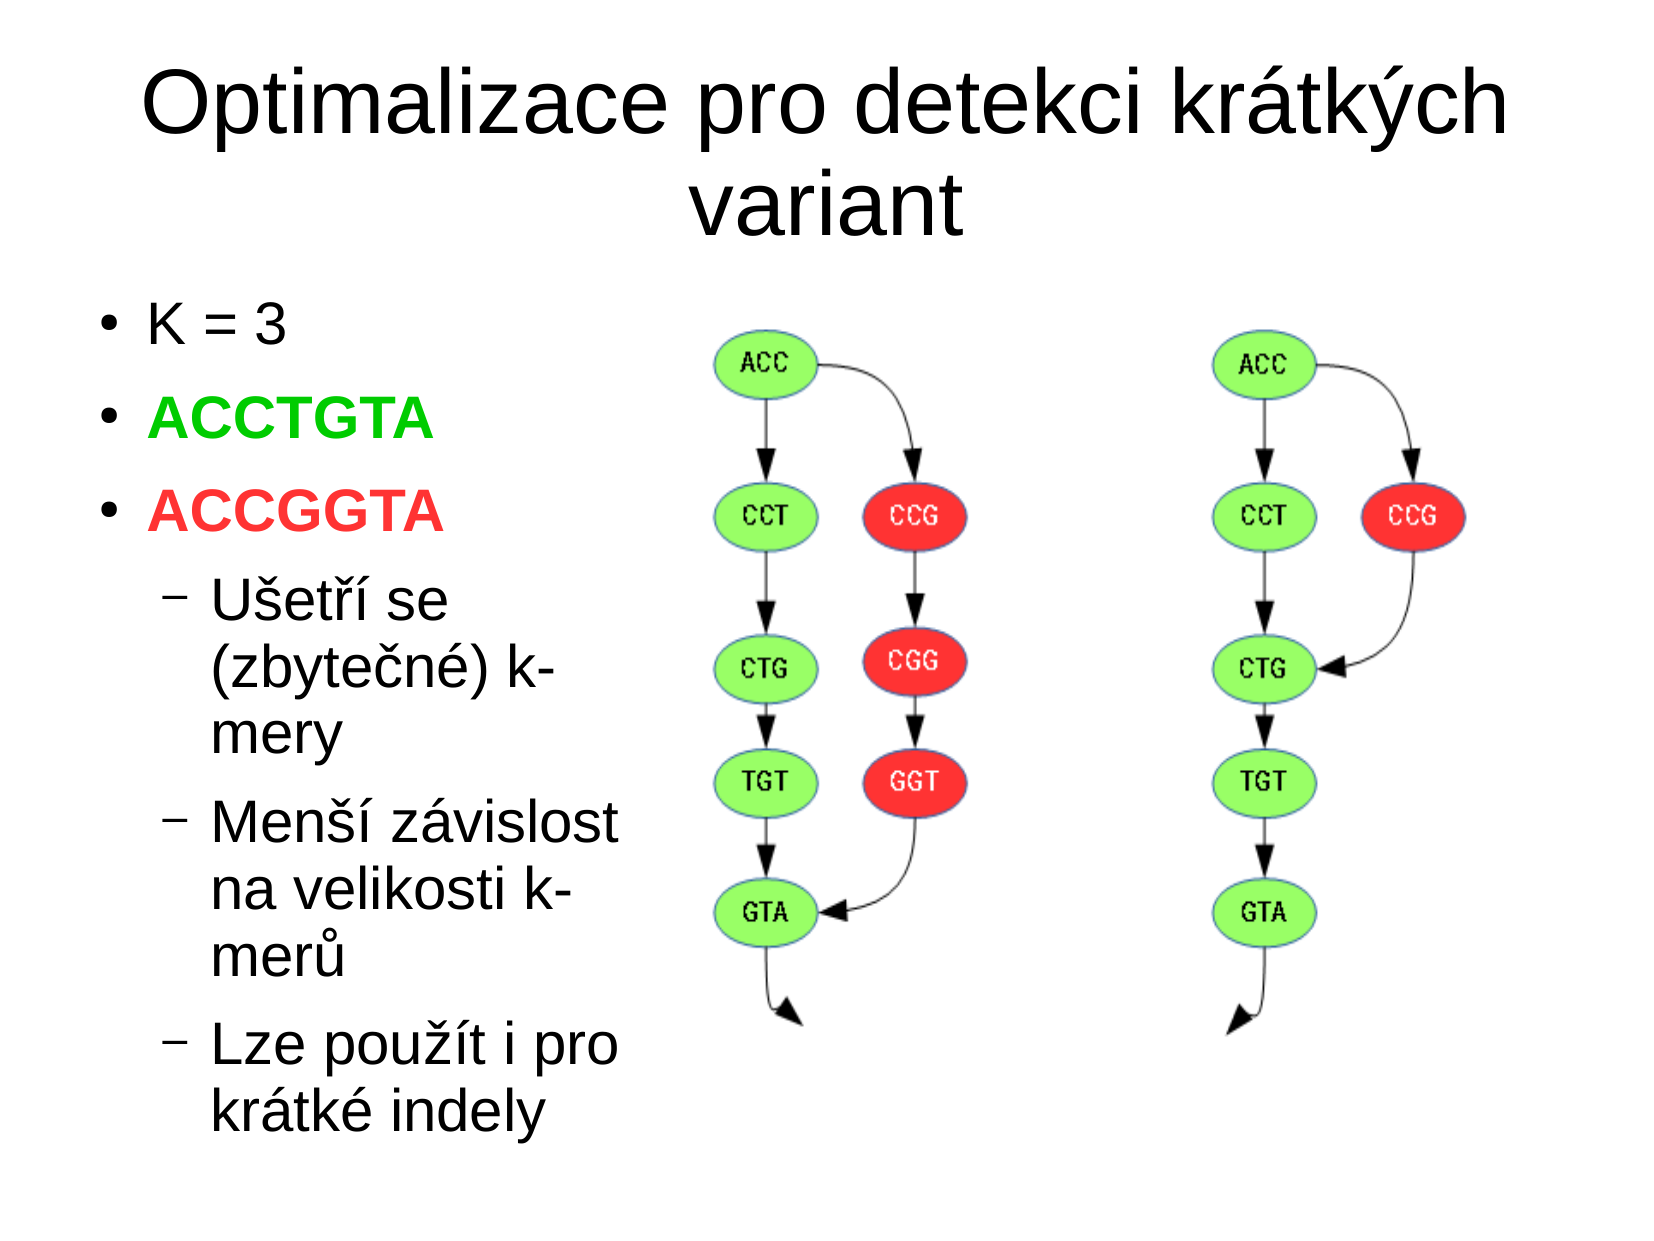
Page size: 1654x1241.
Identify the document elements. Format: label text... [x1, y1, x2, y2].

title Optimalizace pro detekci krátkých variant [82, 49, 1571, 257]
list K = 3 ACCTGTA ACCGGTA Ušetří se (zbytečné) k-mery Menší závislost na velikosti k-merů Lze použít i pro krátké indely [82, 290, 650, 1158]
picture [696, 318, 1489, 1063]
